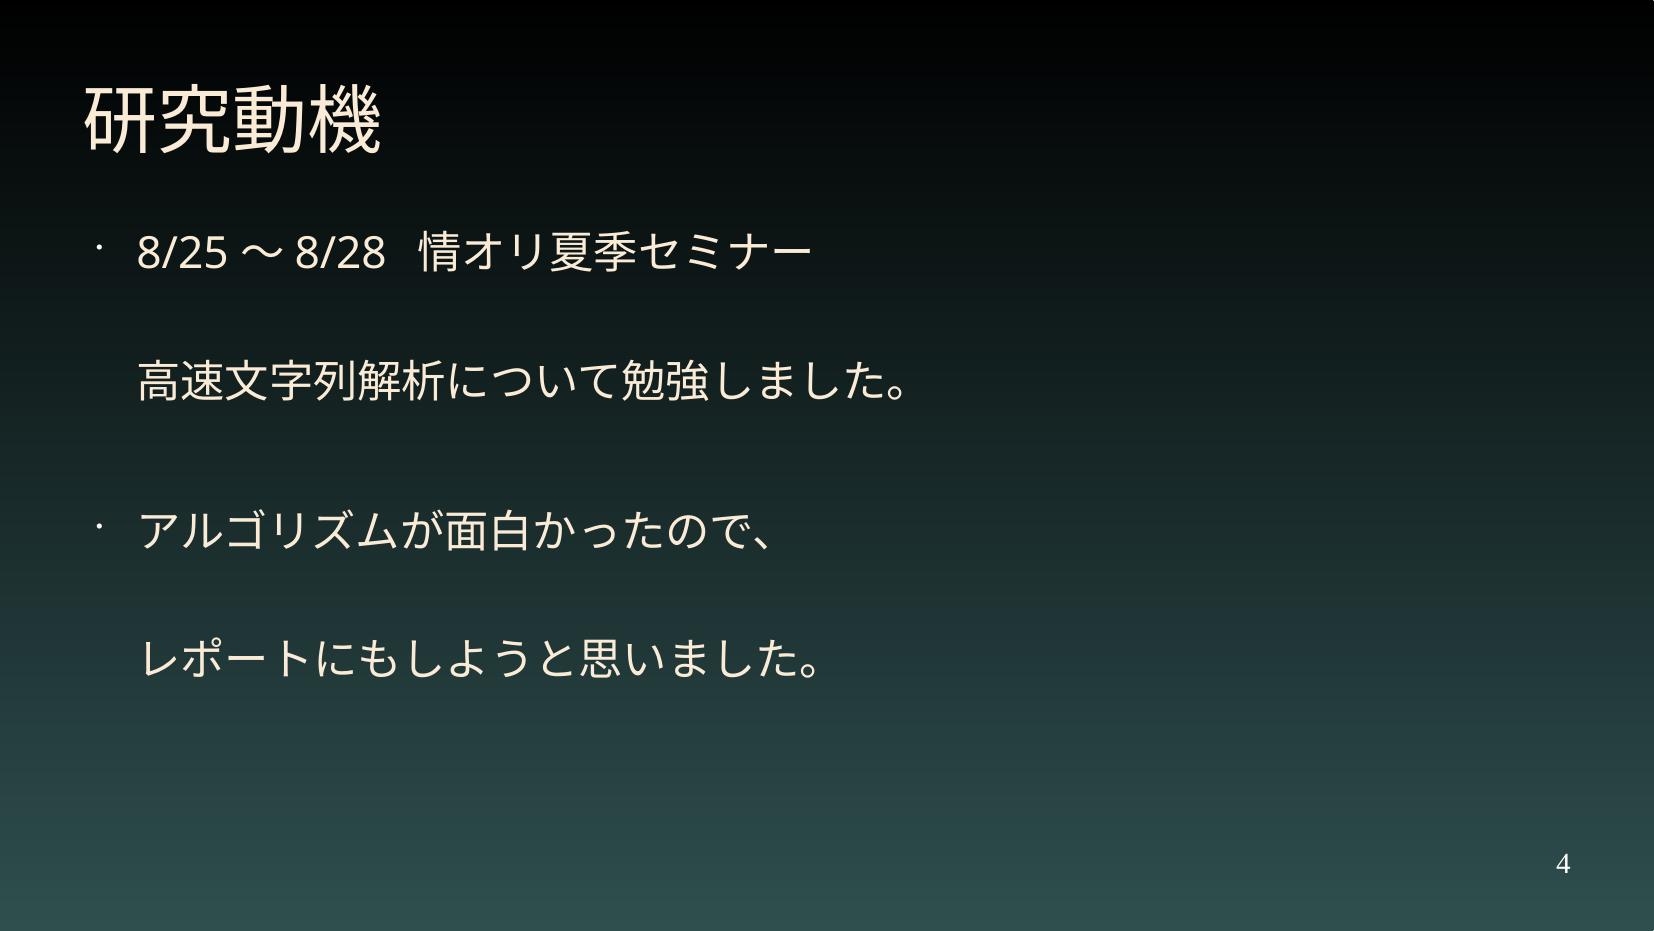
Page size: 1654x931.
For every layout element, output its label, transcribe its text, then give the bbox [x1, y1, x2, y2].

title 研究動機 [82, 37, 520, 193]
list 8/25 〜 8/28 情オリ夏季セミナー 高速文字列解析について勉強しました。 アルゴリズムが面白かったので、 レポートにもしようと思いました。 [82, 217, 1571, 758]
